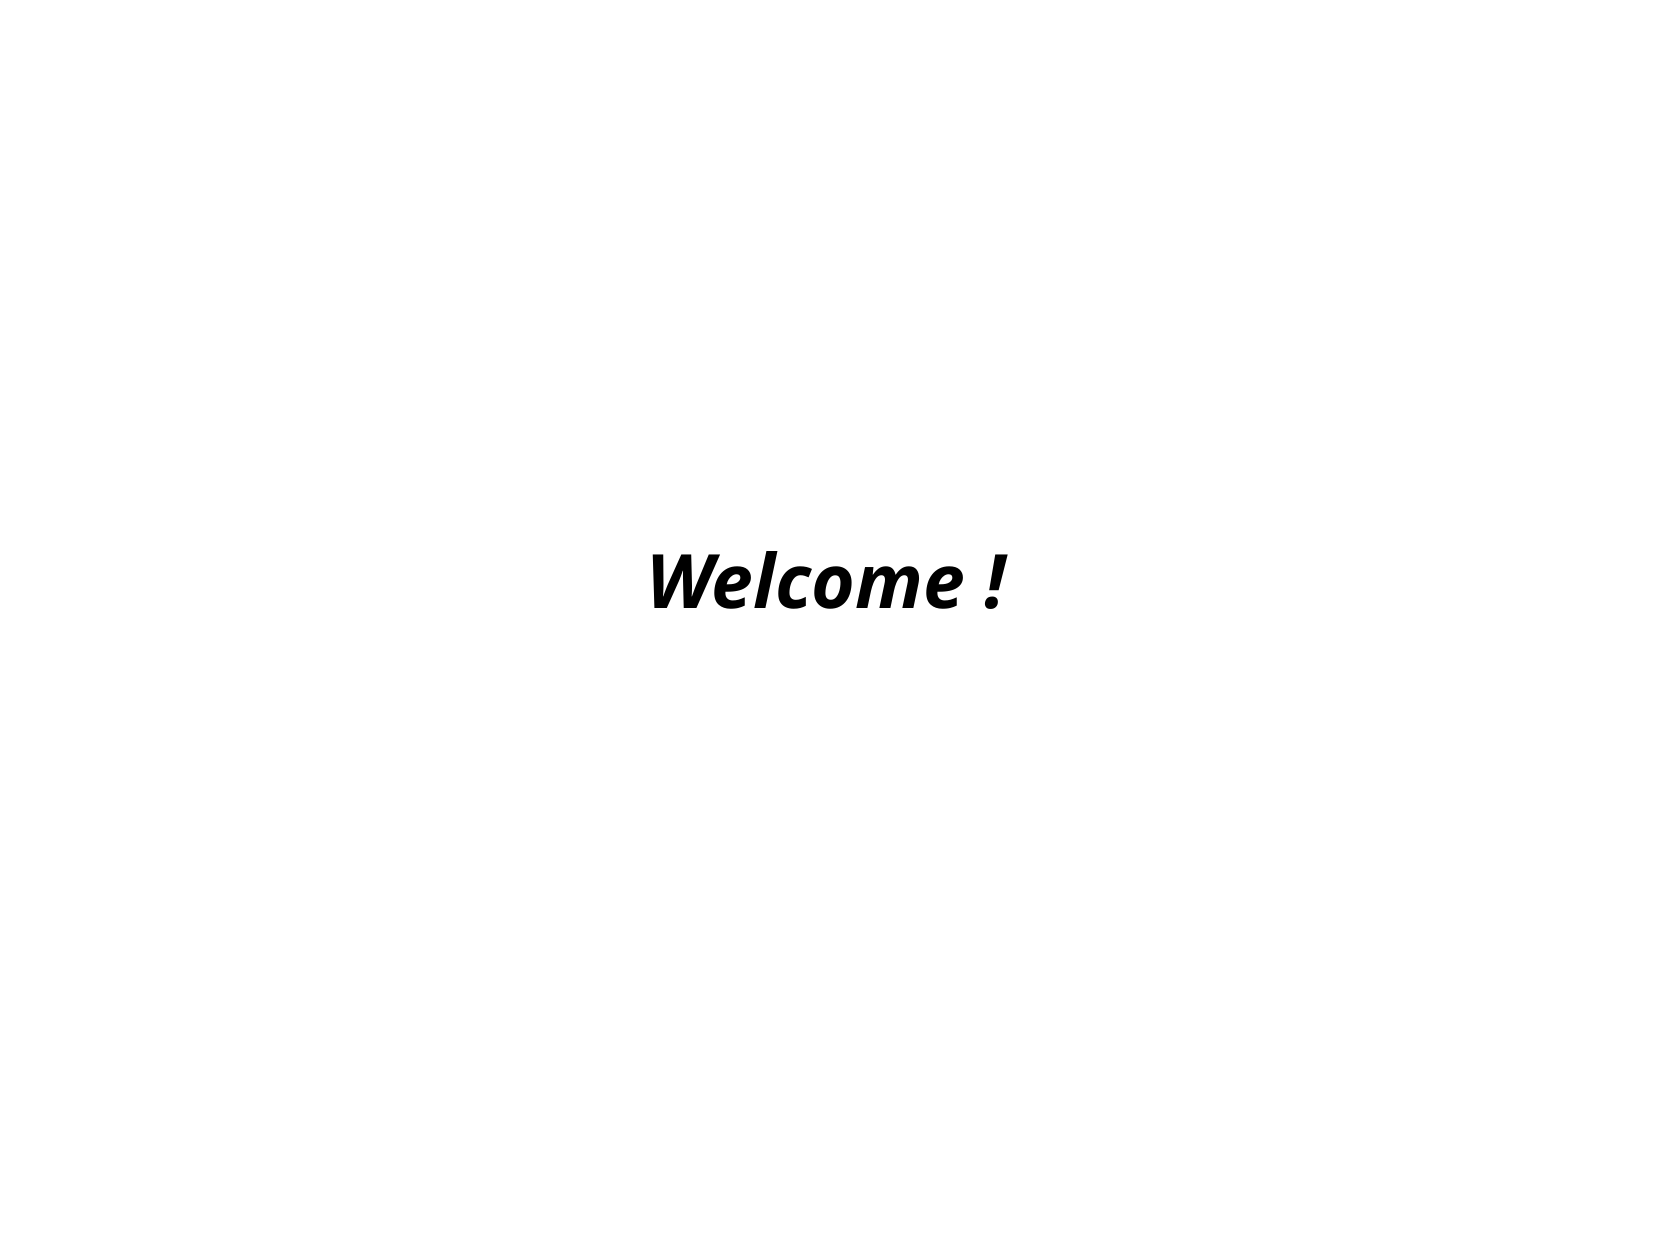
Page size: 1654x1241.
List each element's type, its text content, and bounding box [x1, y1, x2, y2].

subtitle Welcome ! [82, 49, 1571, 1109]
